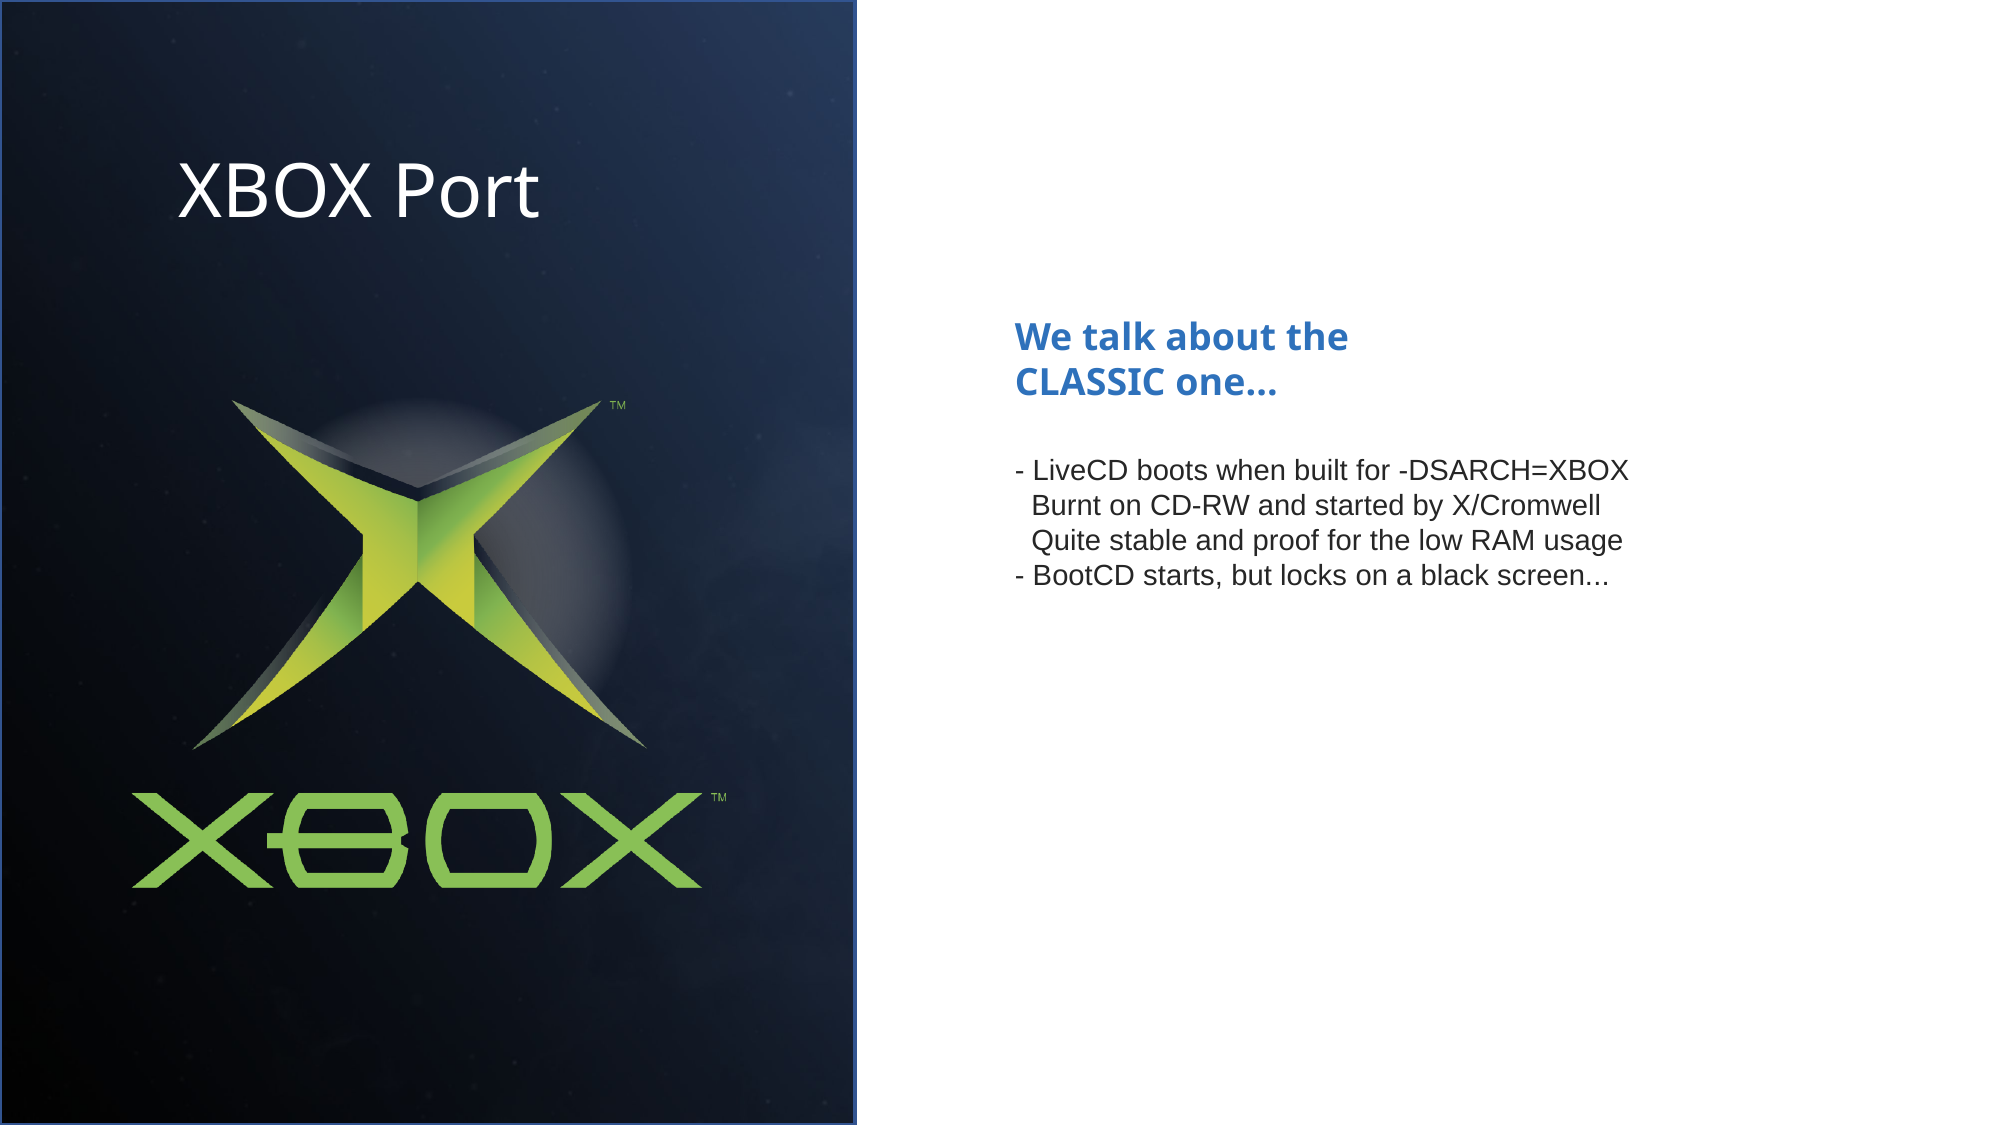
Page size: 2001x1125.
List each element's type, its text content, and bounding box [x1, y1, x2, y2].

text_box [0, 0, 856, 1125]
text_box - LiveCD boots when built for -DSARCH=XBOX Burnt on CD-RW and started by X/Cromwell Quite stable and proof for the low RAM usage - BootCD starts, but locks on a black screen... [999, 444, 1913, 599]
picture [130, 395, 726, 889]
text_box XBOX Port [164, 134, 585, 240]
text_box We talk about the CLASSIC one... [999, 305, 1506, 411]
